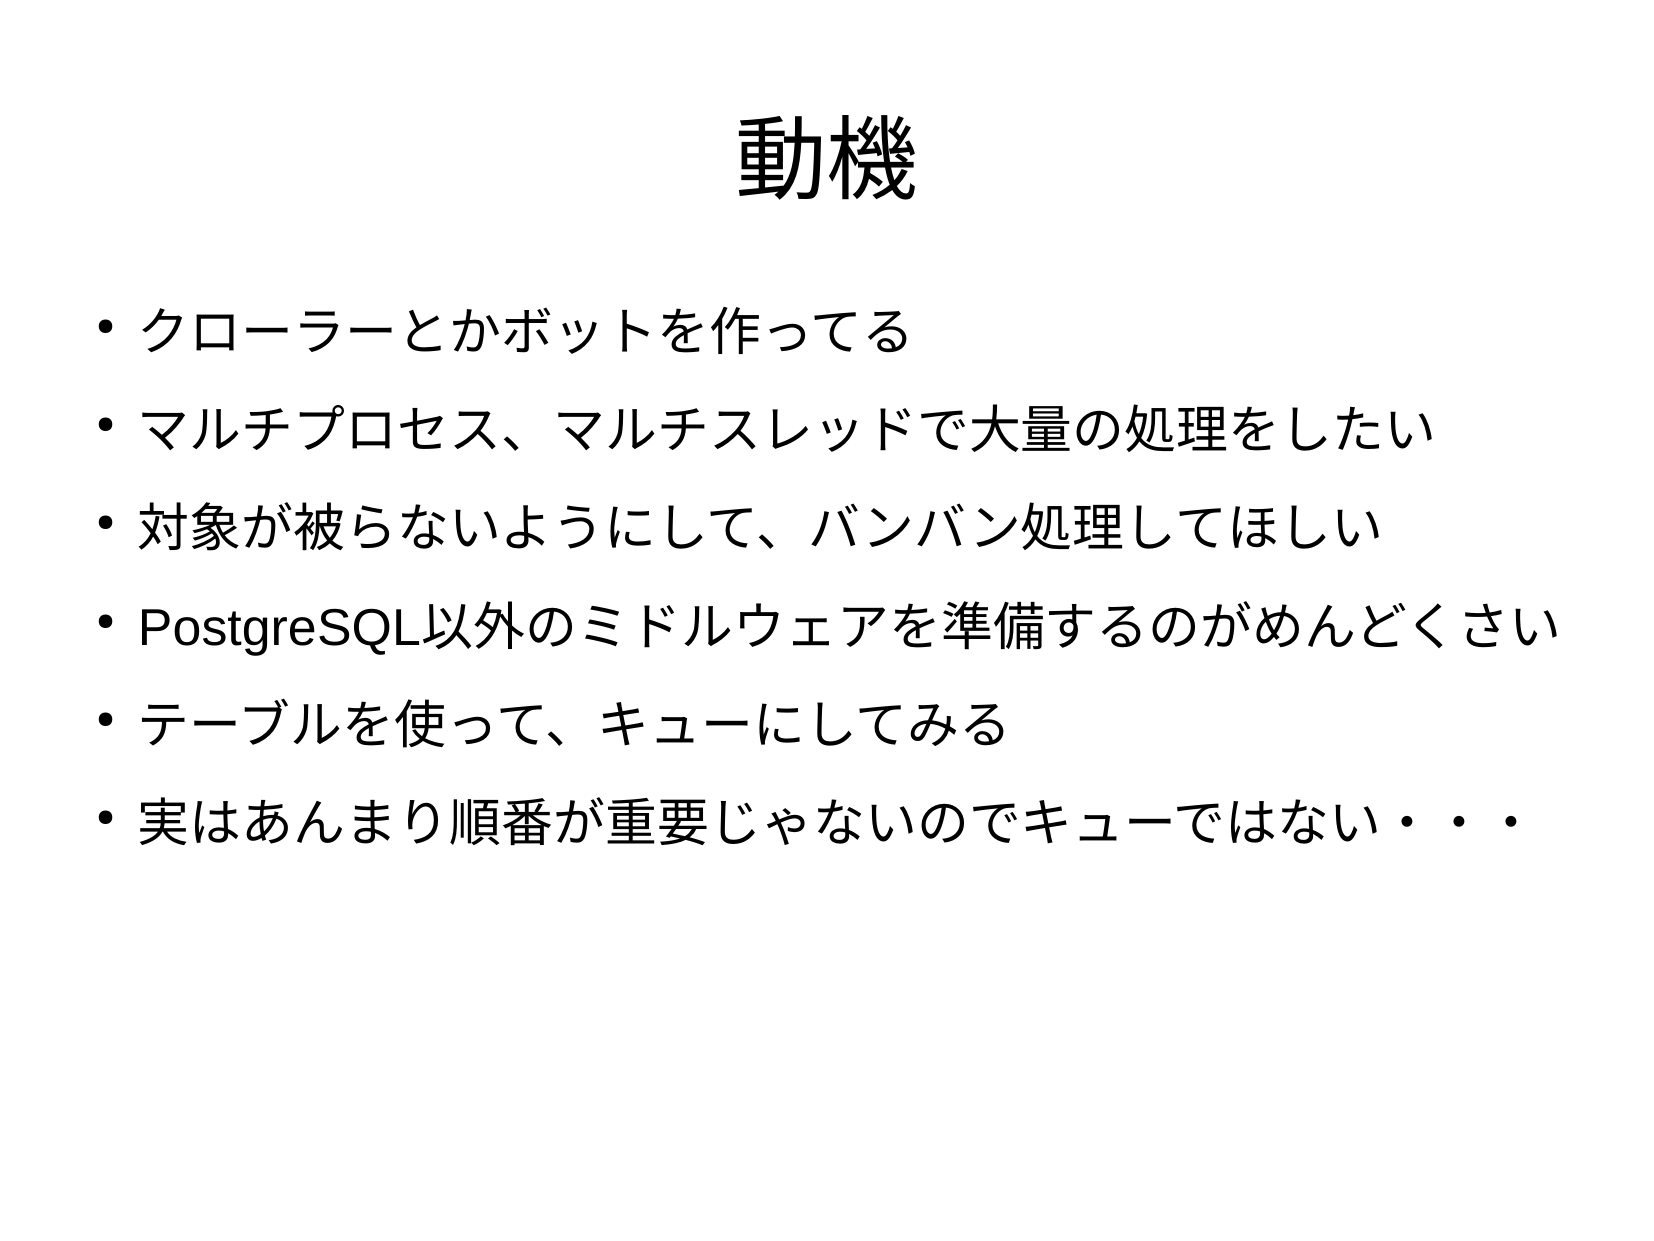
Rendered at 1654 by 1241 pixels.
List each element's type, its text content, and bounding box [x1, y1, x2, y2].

title 動機 [82, 49, 1571, 257]
list クローラーとかボットを作ってる マルチプロセス、マルチスレッドで大量の処理をしたい 対象が被らないようにして、バンバン処理してほしい PostgreSQL以外のミドルウェアを準備するのがめんどくさい テーブルを使って、キューにしてみる 実はあんまり順番が重要じゃないのでキューではない・・・ [82, 290, 1571, 1010]
